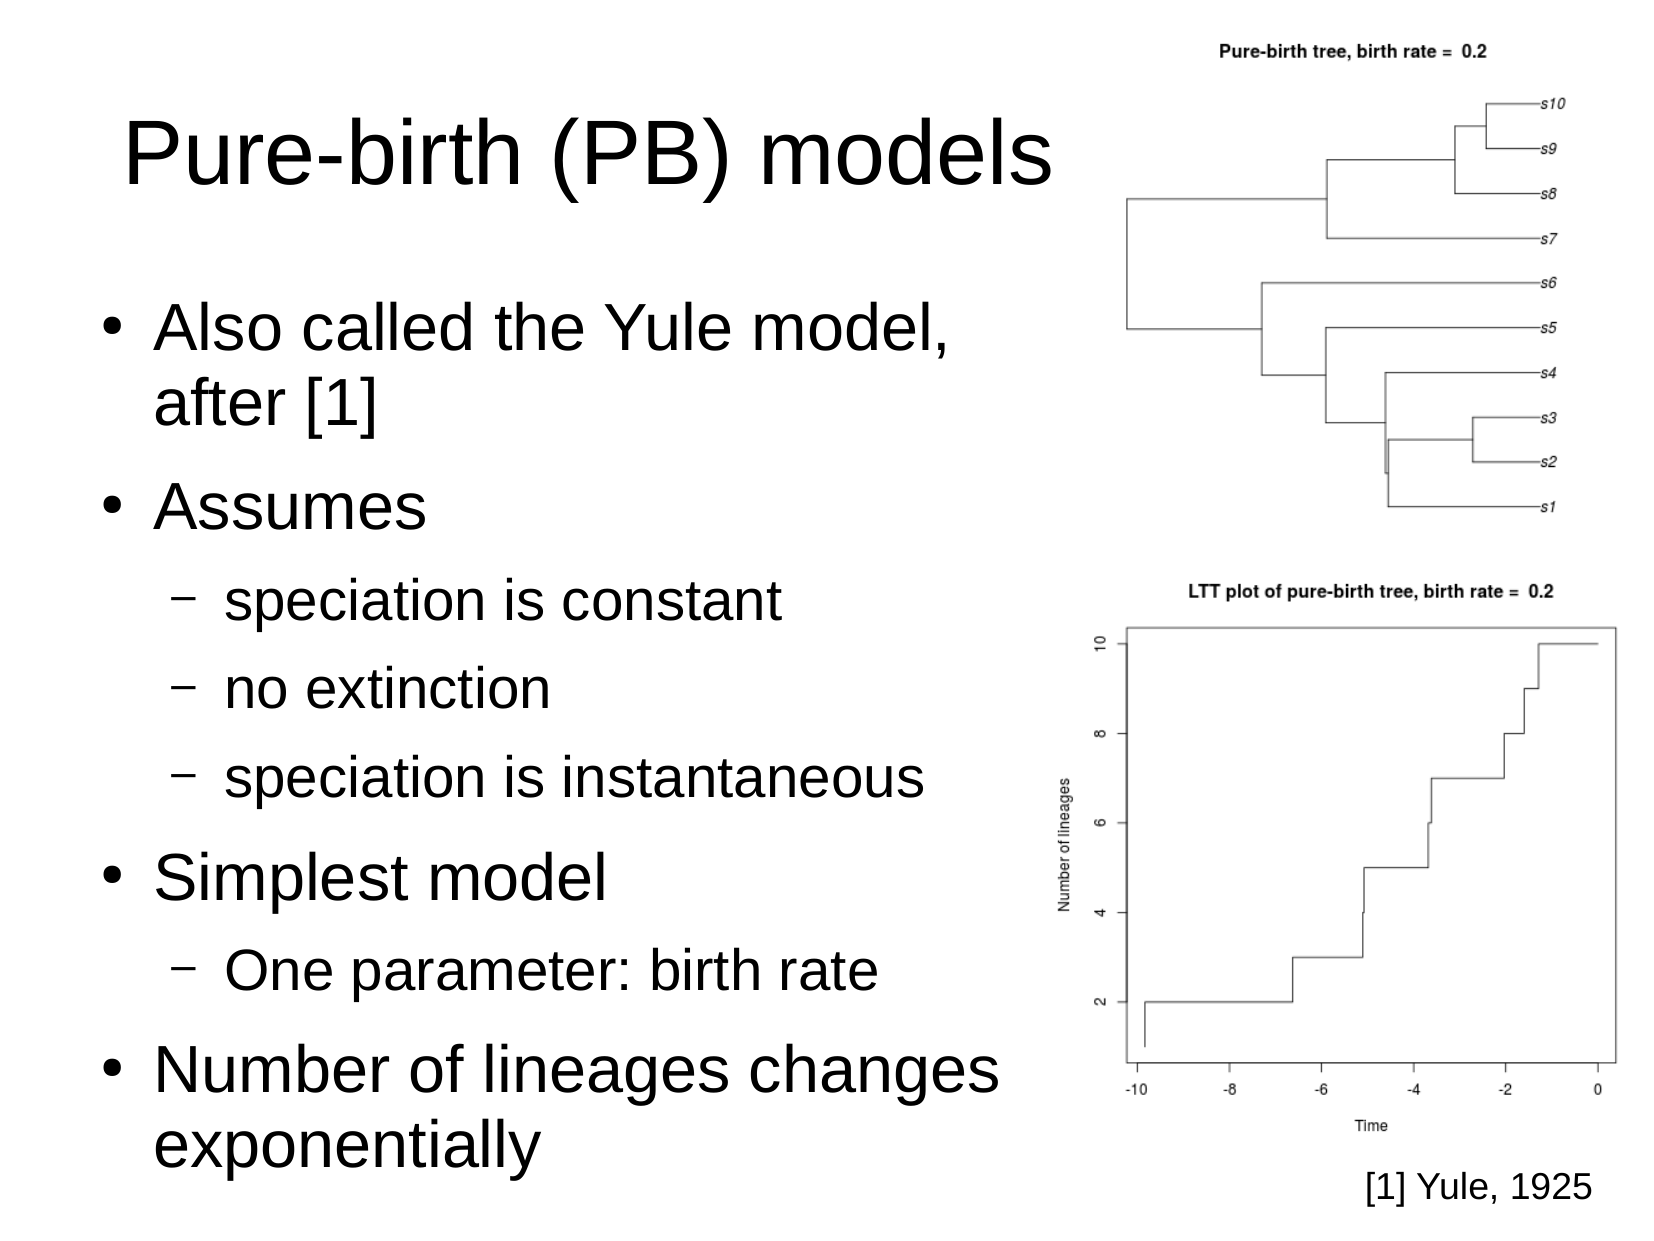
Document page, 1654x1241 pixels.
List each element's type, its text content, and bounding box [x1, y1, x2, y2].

list Also called the Yule model, after [1] Assumes speciation is constant no extinction speciation is instantaneous Simplest model One parameter: birth rate Number of lineages changes exponentially [82, 290, 1006, 1216]
picture [1035, 14, 1654, 1156]
text_box [1] Yule, 1925 [1350, 1158, 1636, 1216]
title Pure-birth (PB) models [82, 49, 1096, 257]
